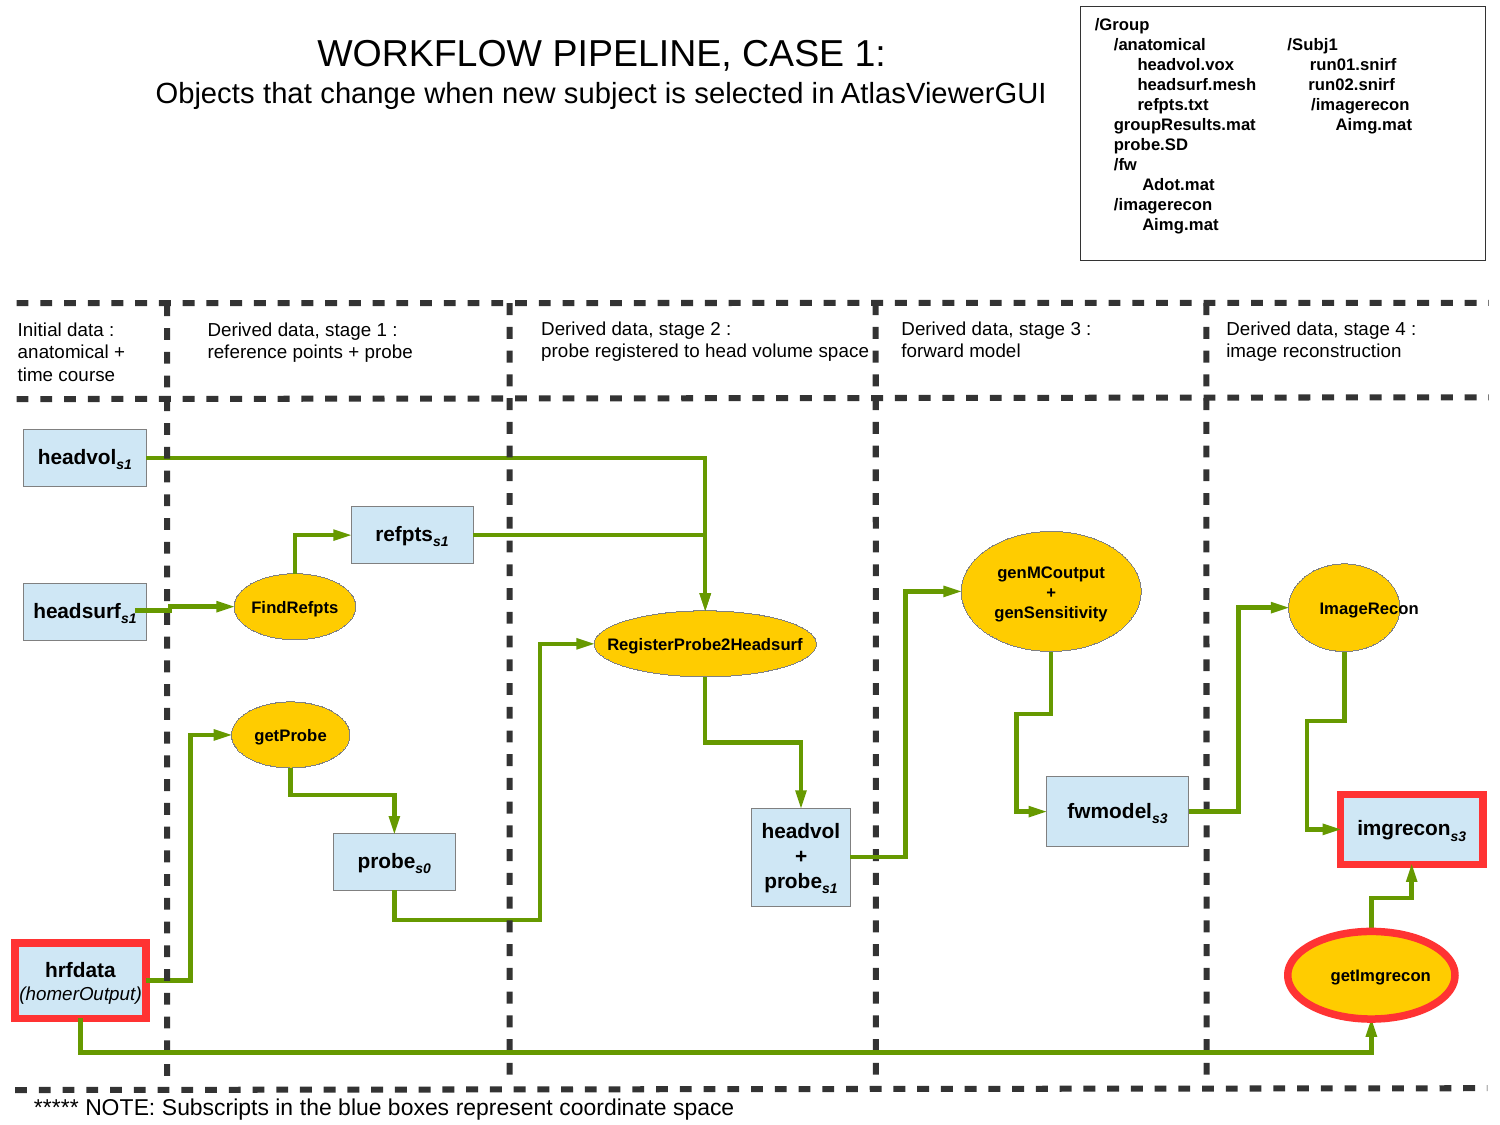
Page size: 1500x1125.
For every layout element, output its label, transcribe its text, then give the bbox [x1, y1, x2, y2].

text_box headvols1 [24, 430, 146, 486]
text_box Derived data, stage 2 : probe registered to head volume space [526, 309, 884, 392]
text_box imgrecons3 [1340, 795, 1483, 864]
text_box headvol + probes1 [752, 808, 850, 906]
text_box /Group /anatomical /Subj1 headvol.vox run01.snirf headsurf.mesh run02.snirf refpts.txt /imagerecon groupResults.mat Aimg.mat probe.SD /fw Adot.mat /imagerecon Aimg.mat [1080, 6, 1486, 261]
text_box probes0 [333, 834, 455, 890]
text_box Derived data, stage 3 : forward model [886, 309, 1171, 385]
text_box WORKFLOW PIPELINE, CASE 1: Objects that change when new subject is selected in AtlasViewerGUI [141, 21, 1063, 172]
text_box RegisterProbe2Headsurf [594, 610, 817, 677]
text_box refptss1 [351, 507, 473, 563]
text_box getProbe [231, 701, 350, 768]
text_box ImageRecon [1288, 563, 1400, 652]
text_box getImgrecon [1287, 931, 1456, 1020]
text_box Initial data : anatomical + time course [2, 310, 155, 394]
text_box fwmodels3 [1046, 777, 1189, 846]
text_box hrfdata (homerOutput) [15, 943, 146, 1019]
text_box Derived data, stage 4 : image reconstruction [1211, 309, 1456, 385]
text_box Derived data, stage 1 : reference points + probe [192, 310, 497, 371]
text_box ***** NOTE: Subscripts in the blue boxes represent coordinate space [17, 1084, 1031, 1125]
text_box genMCoutput + genSensitivity [961, 531, 1142, 652]
text_box headsurfs1 [24, 584, 146, 640]
text_box FindRefpts [234, 573, 356, 640]
